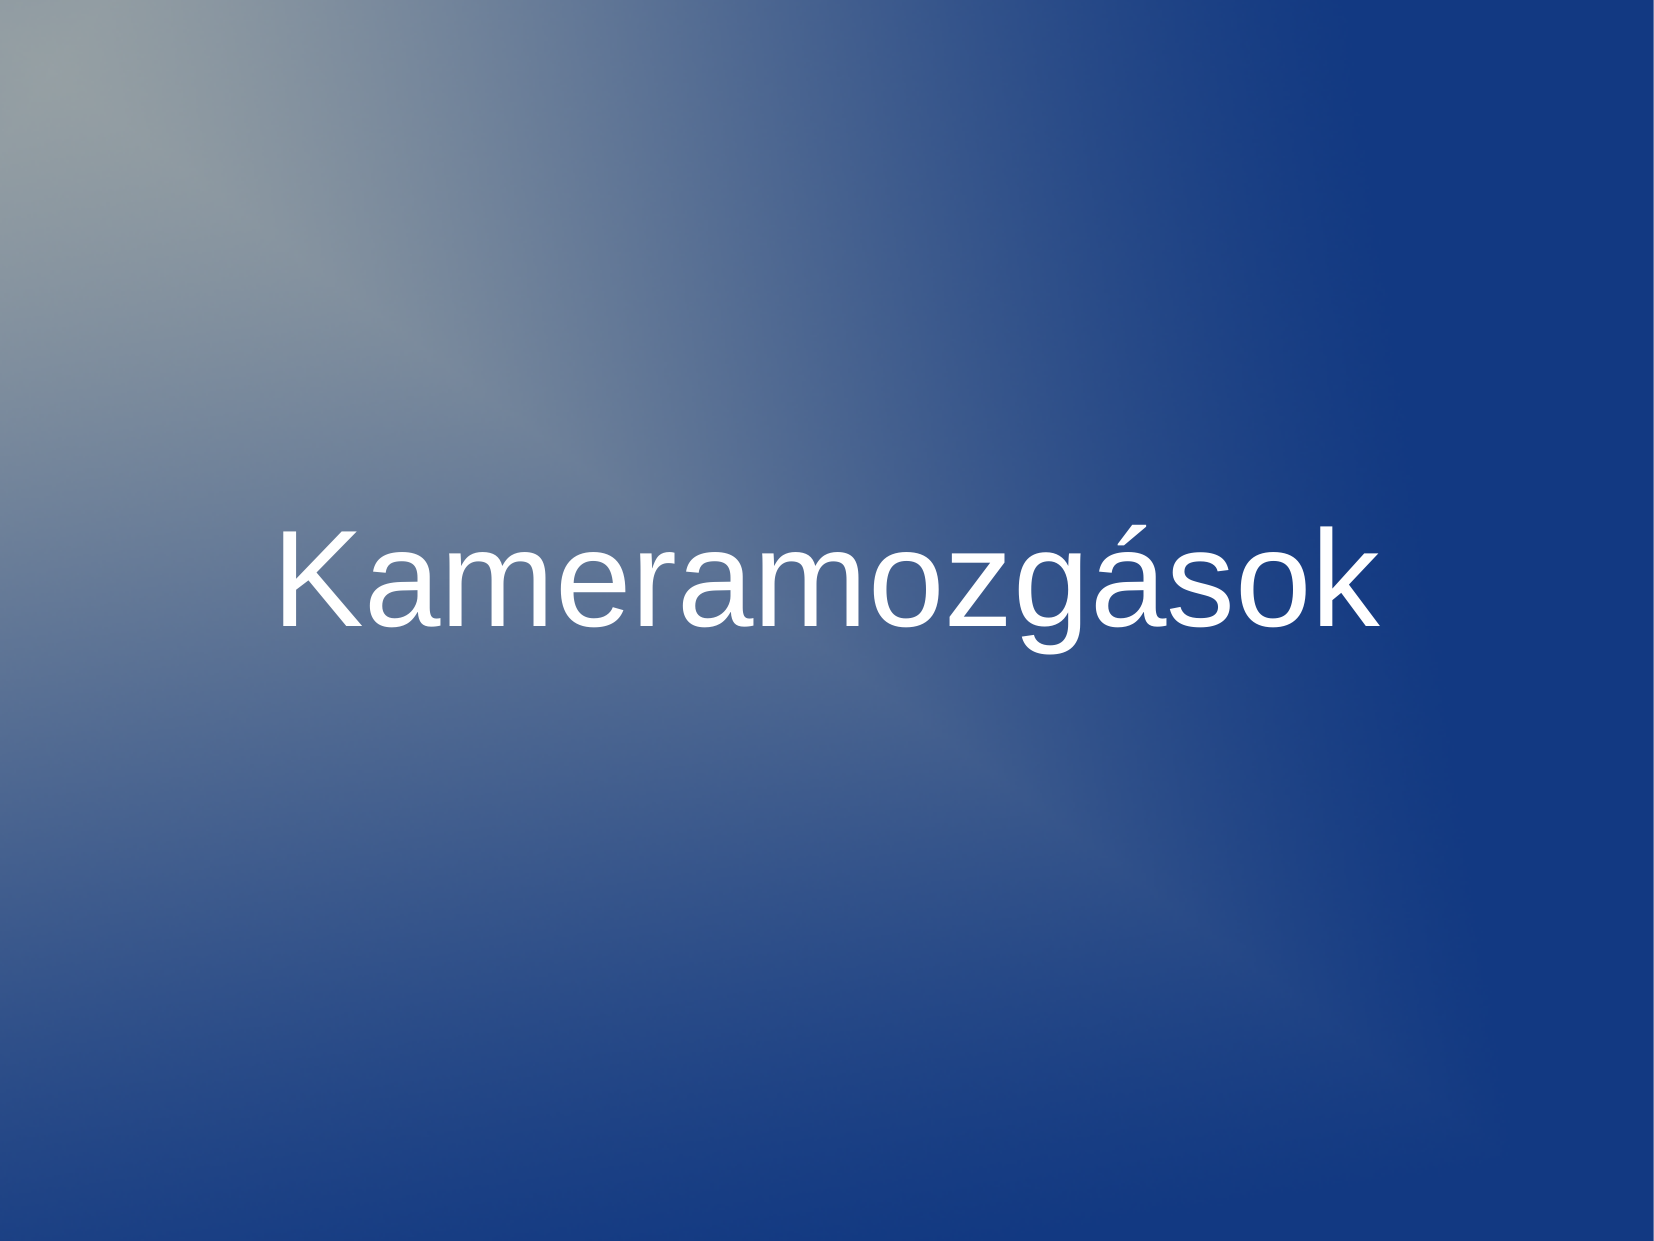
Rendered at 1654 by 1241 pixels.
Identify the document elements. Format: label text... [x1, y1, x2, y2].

subtitle Kameramozgások [82, 56, 1571, 1102]
title [82, 49, 1571, 56]
picture [0, 0, 1654, 1241]
